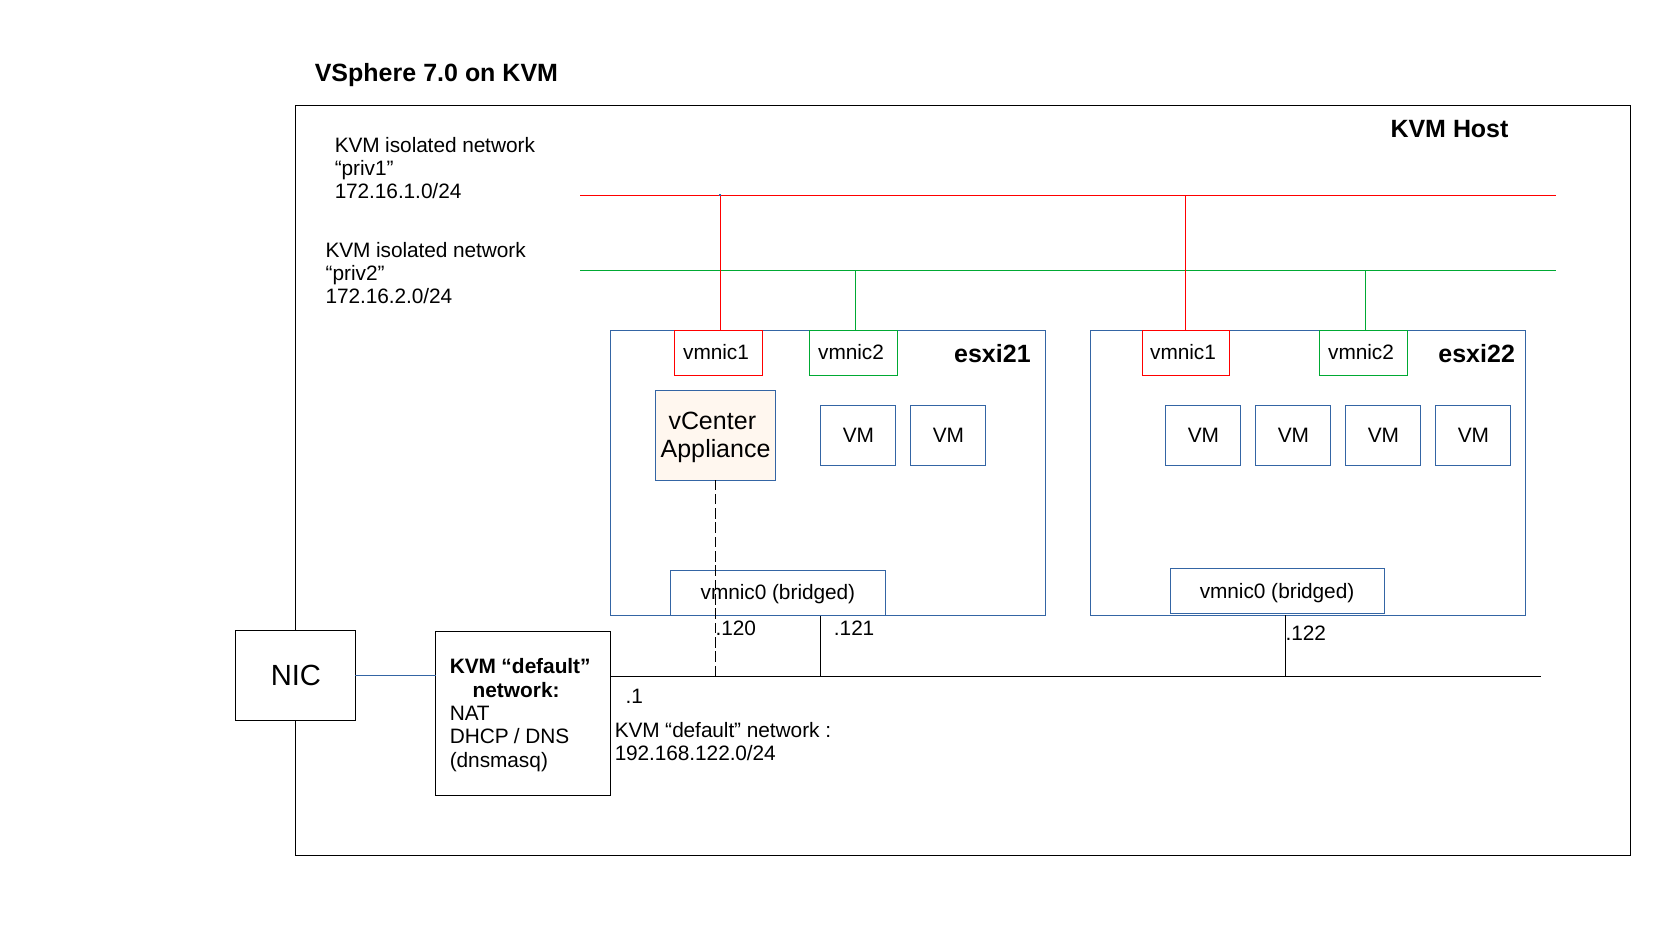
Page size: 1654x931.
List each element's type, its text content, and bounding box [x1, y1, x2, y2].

text_box VM [820, 405, 896, 466]
text_box .1 [610, 677, 746, 736]
text_box KVM “default” network : 192.168.122.0/24 [600, 711, 946, 811]
text_box KVM isolated network “priv2” 172.16.2.0/24 [310, 231, 656, 331]
text_box .120 [700, 609, 836, 668]
text_box VSphere 7.0 on KVM [300, 51, 646, 151]
text_box vmnic0 (bridged) [1170, 568, 1385, 614]
text_box vmnic1 [1142, 330, 1230, 376]
text_box .121 [836, 609, 955, 668]
text_box VM [1435, 405, 1511, 466]
text_box KVM “default” network: NAT DHCP / DNS (dnsmasq) [435, 631, 611, 796]
text_box NIC [235, 630, 356, 721]
text_box KVM Host [1375, 107, 1631, 206]
text_box vmnic0 (bridged) [670, 570, 886, 616]
text_box VM [910, 405, 986, 466]
text_box vmnic2 [1319, 330, 1408, 376]
text_box esxi22 [1395, 332, 1531, 391]
text_box .122 [1270, 613, 1406, 672]
text_box vmnic2 [809, 330, 898, 376]
text_box vmnic1 [674, 330, 763, 376]
text_box KVM isolated network “priv1” 172.16.1.0/24 [319, 126, 665, 226]
text_box VM [1255, 405, 1331, 466]
text_box vCenter Appliance [655, 390, 776, 481]
text_box VM [1345, 405, 1421, 466]
text_box VM [1165, 405, 1241, 466]
text_box esxi21 [910, 332, 1046, 391]
